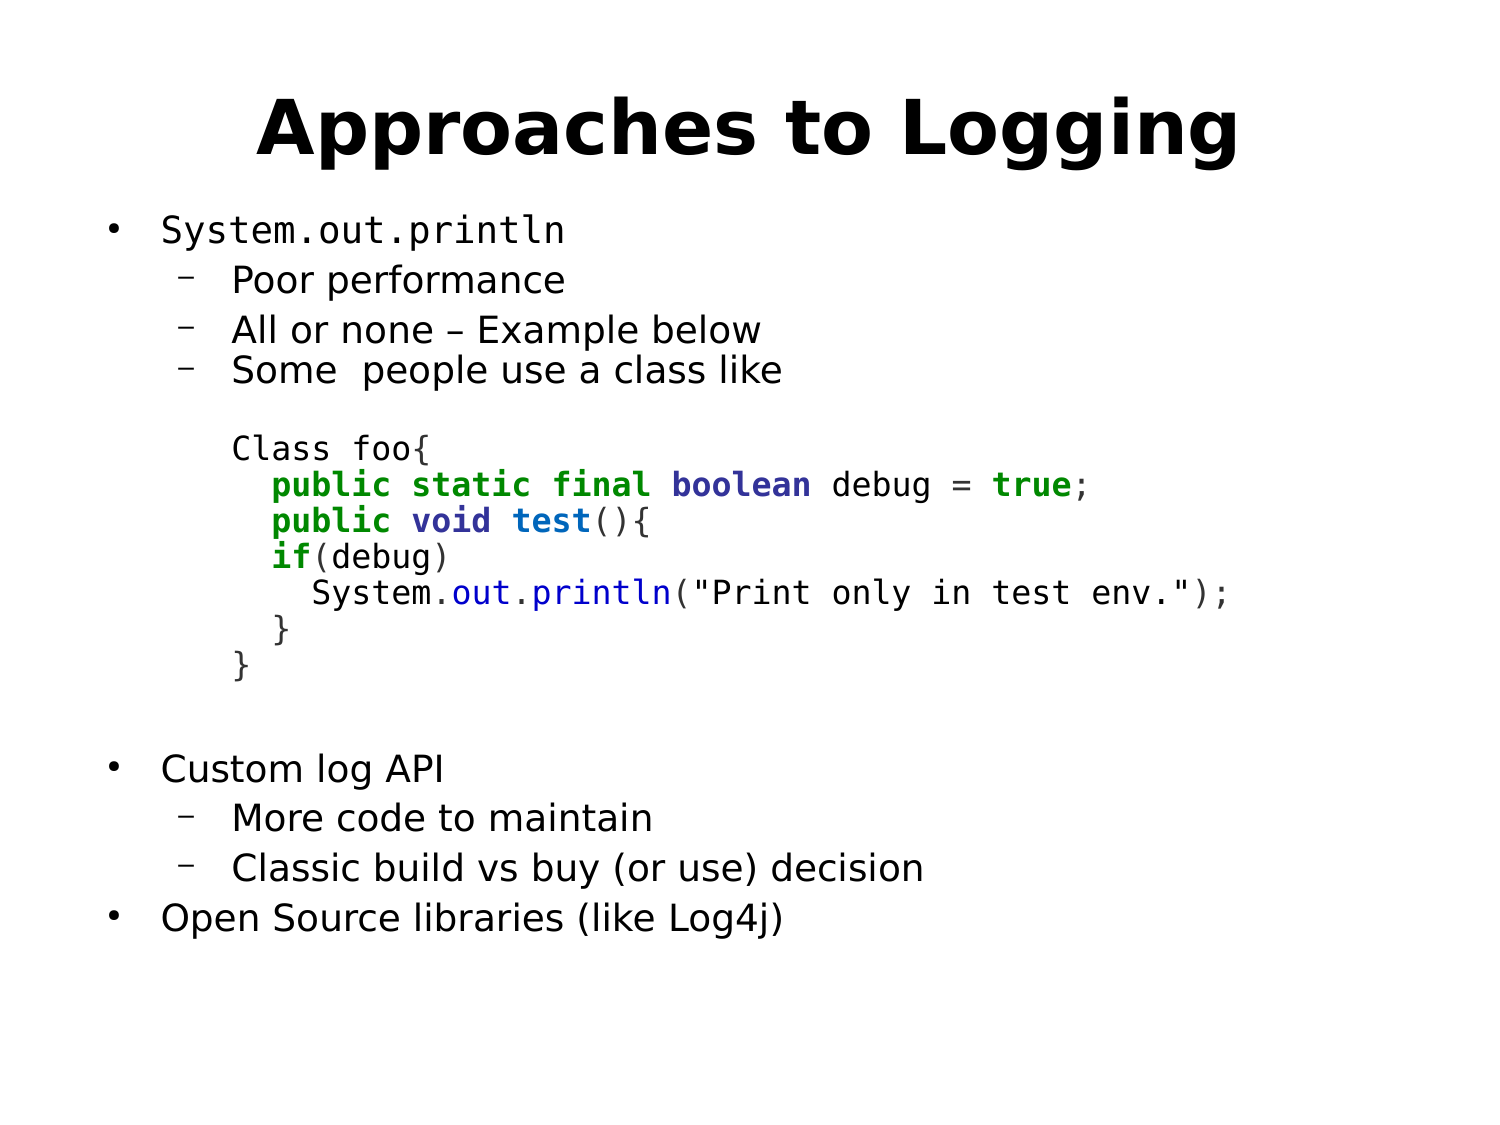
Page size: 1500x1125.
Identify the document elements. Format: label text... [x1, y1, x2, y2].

list System.out.println Poor performance All or none – Example below Some people use a class like Class foo{ public static final boolean debug = true; public void test(){ if(debug) System.out.println("Print only in test env."); } } Custom log API More code to maintain Classic build vs buy (or use) decision Open Source libraries (like Log4j) [75, 204, 1395, 1075]
title Approaches to Logging [75, 44, 1425, 177]
